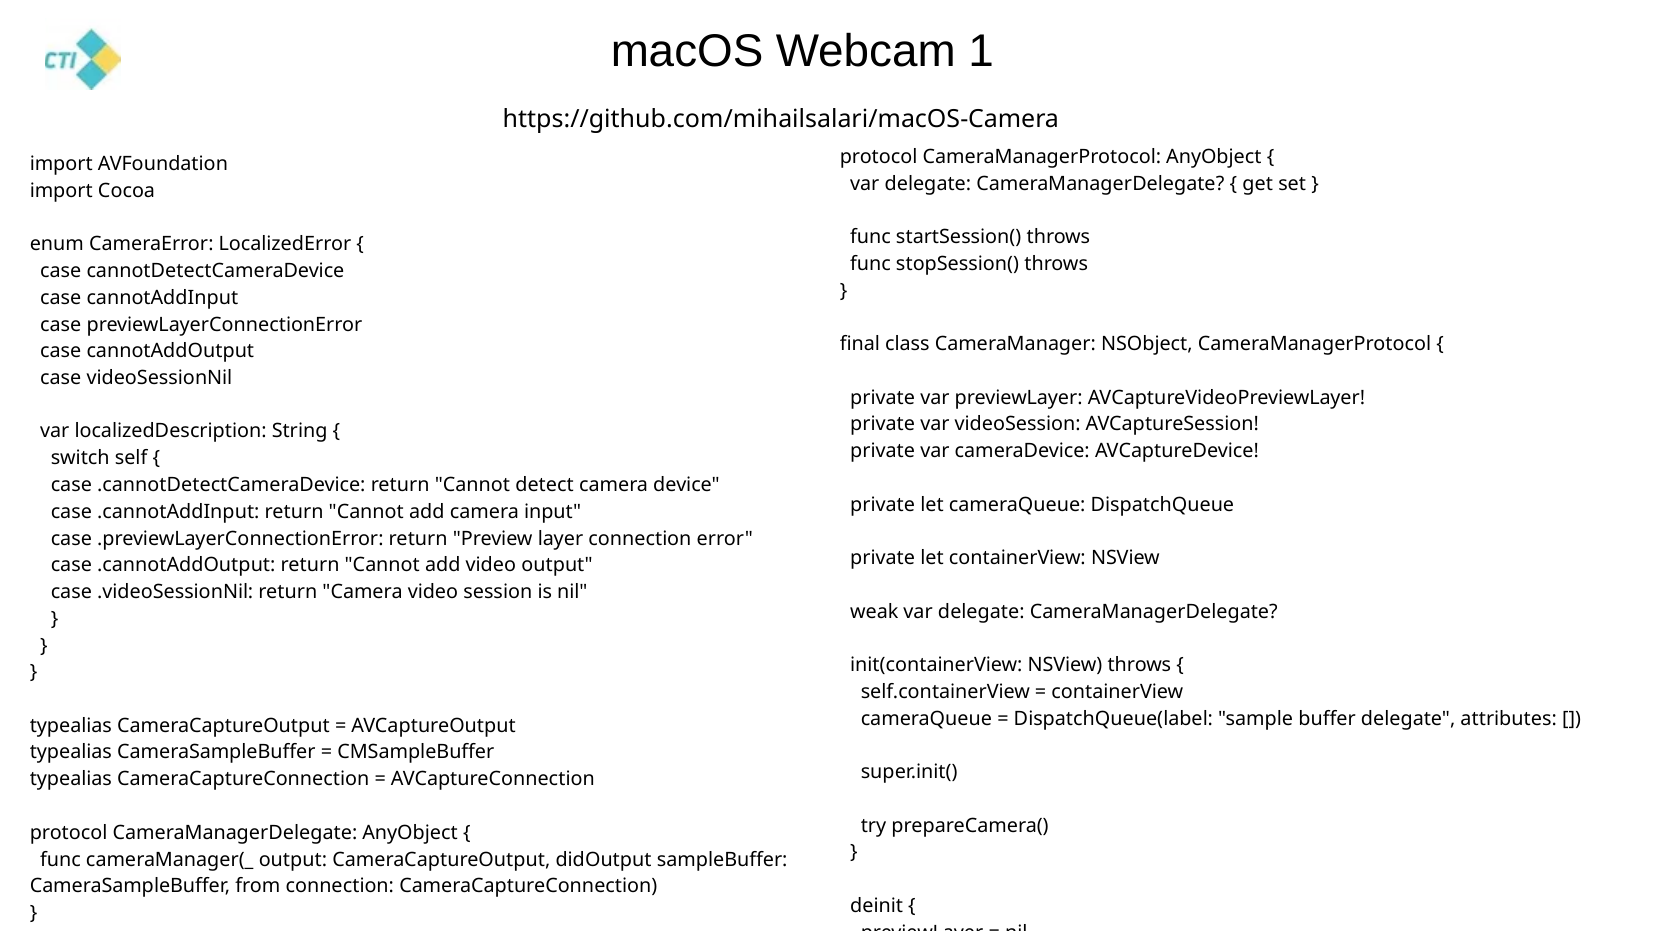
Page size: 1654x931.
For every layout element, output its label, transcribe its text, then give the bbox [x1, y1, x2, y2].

text_box protocol CameraManagerProtocol: AnyObject { var delegate: CameraManagerDelegate? { get set } func startSession() throws func stopSession() throws } final class CameraManager: NSObject, CameraManagerProtocol { private var previewLayer: AVCaptureVideoPreviewLayer! private var videoSession: AVCaptureSession! private var cameraDevice: AVCaptureDevice! private let cameraQueue: DispatchQueue private let containerView: NSView weak var delegate: CameraManagerDelegate? init(containerView: NSView) throws { self.containerView = containerView cameraQueue = DispatchQueue(label: "sample buffer delegate", attributes: []) super.init() try prepareCamera() } deinit { previewLayer = nil videoSession = nil cameraDevice = nil } [825, 135, 1621, 931]
text_box https://github.com/mihailsalari/macOS-Camera [487, 93, 1156, 166]
text_box import AVFoundation import Cocoa enum CameraError: LocalizedError { case cannotDetectCameraDevice case cannotAddInput case previewLayerConnectionError case cannotAddOutput case videoSessionNil var localizedDescription: String { switch self { case .cannotDetectCameraDevice: return "Cannot detect camera device" case .cannotAddInput: return "Cannot add camera input" case .previewLayerConnectionError: return "Preview layer connection error" case .cannotAddOutput: return "Cannot add video output" case .videoSessionNil: return "Camera video session is nil" } } } typealias CameraCaptureOutput = AVCaptureOutput typealias CameraSampleBuffer = CMSampleBuffer typealias CameraCaptureConnection = AVCaptureConnection protocol CameraManagerDelegate: AnyObject { func cameraManager(_ output: CameraCaptureOutput, didOutput sampleBuffer: CameraSampleBuffer, from connection: CameraCaptureConnection) } [15, 142, 811, 916]
text_box macOS Webcam 1 [225, 17, 1381, 136]
picture [45, 18, 121, 91]
